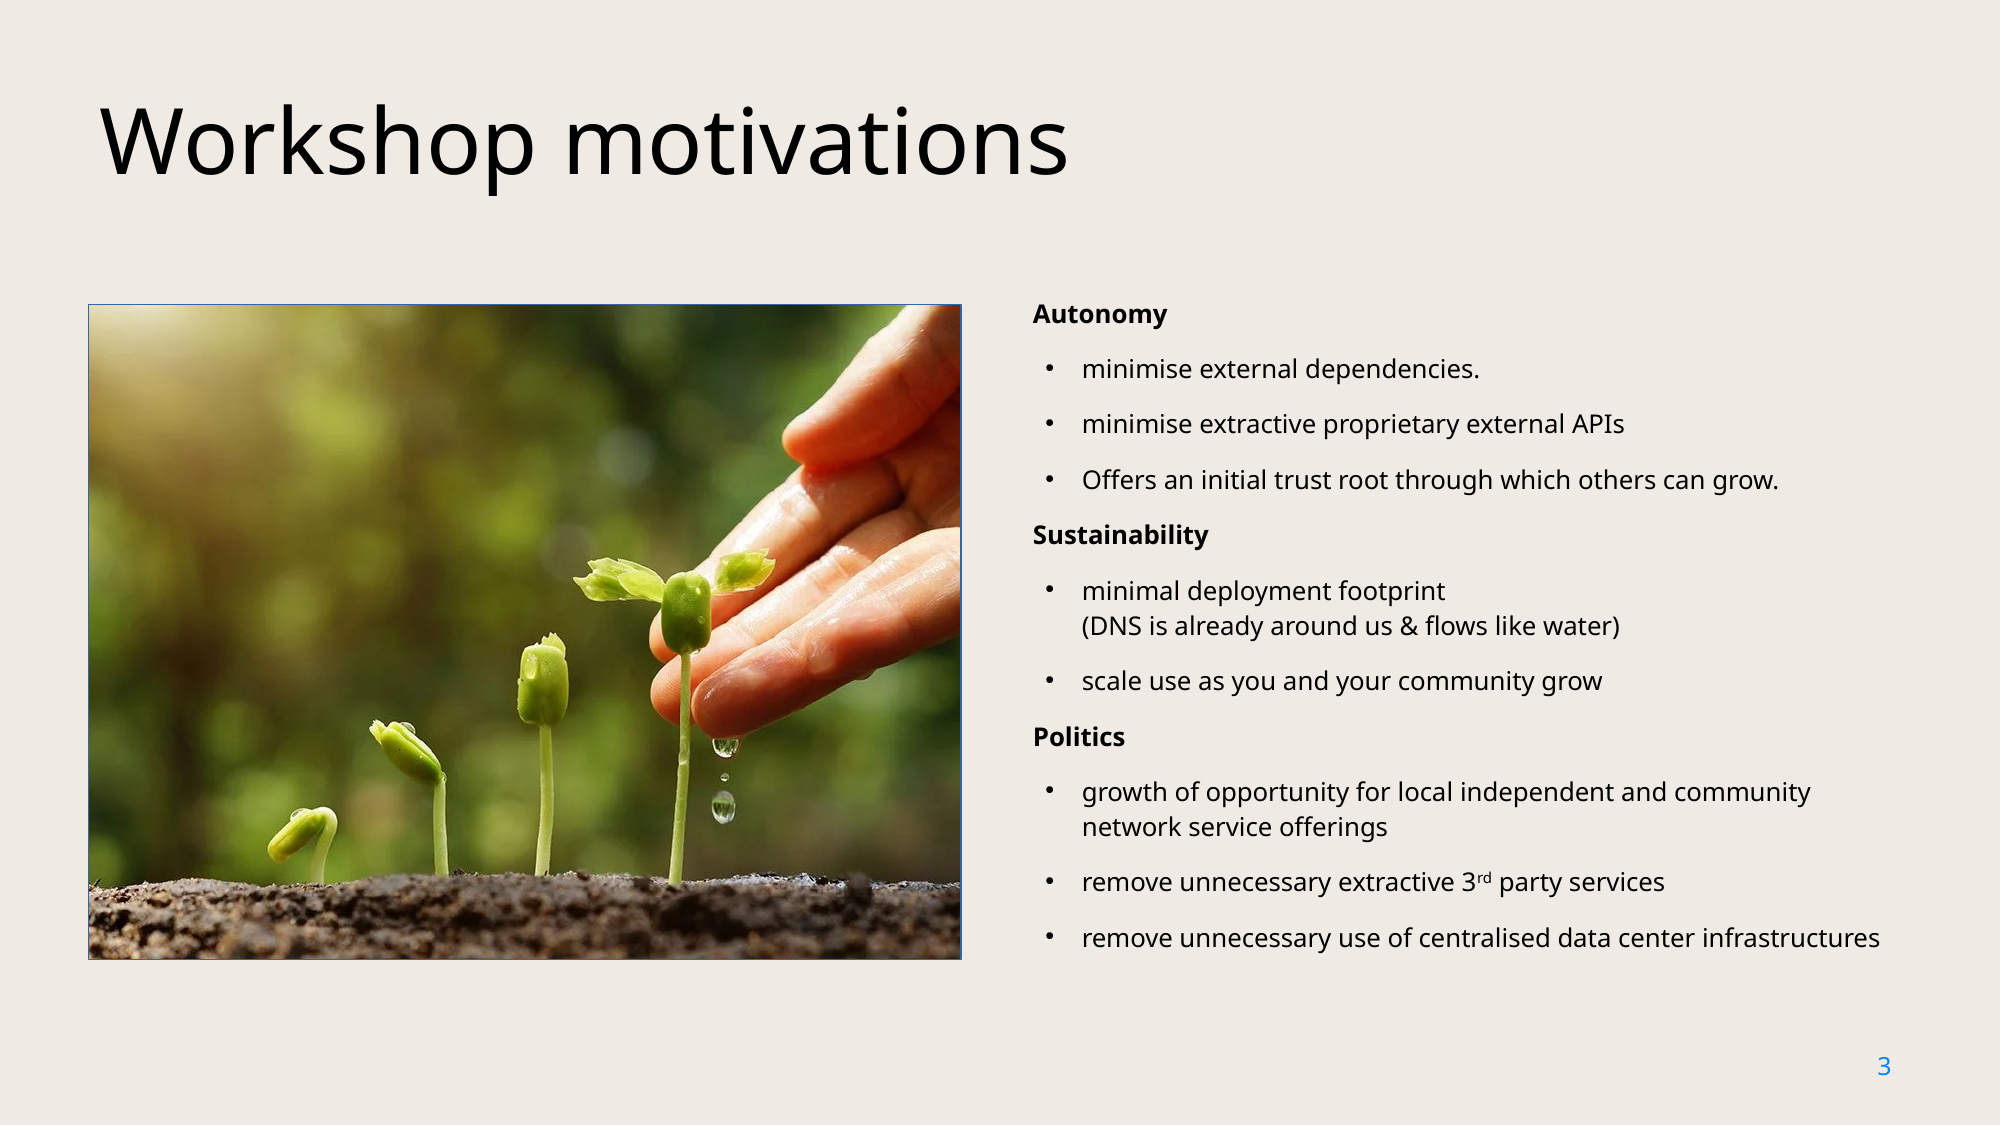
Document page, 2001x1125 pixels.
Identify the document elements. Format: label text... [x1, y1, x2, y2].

picture [89, 305, 961, 959]
title Workshop motivations [99, 44, 1900, 233]
text_box <number> [1862, 1042, 1957, 1103]
list Autonomy minimise external dependencies. minimise extractive proprietary external APIs Offers an initial trust root through which others can grow. Sustainability minimal deployment footprint (DNS is already around us & flows like water) scale use as you and your community grow Politics growth of opportunity for local independent and community network service offerings remove unnecessary extractive 3rd party services remove unnecessary use of centralised data center infrastructures [1032, 295, 1892, 1002]
